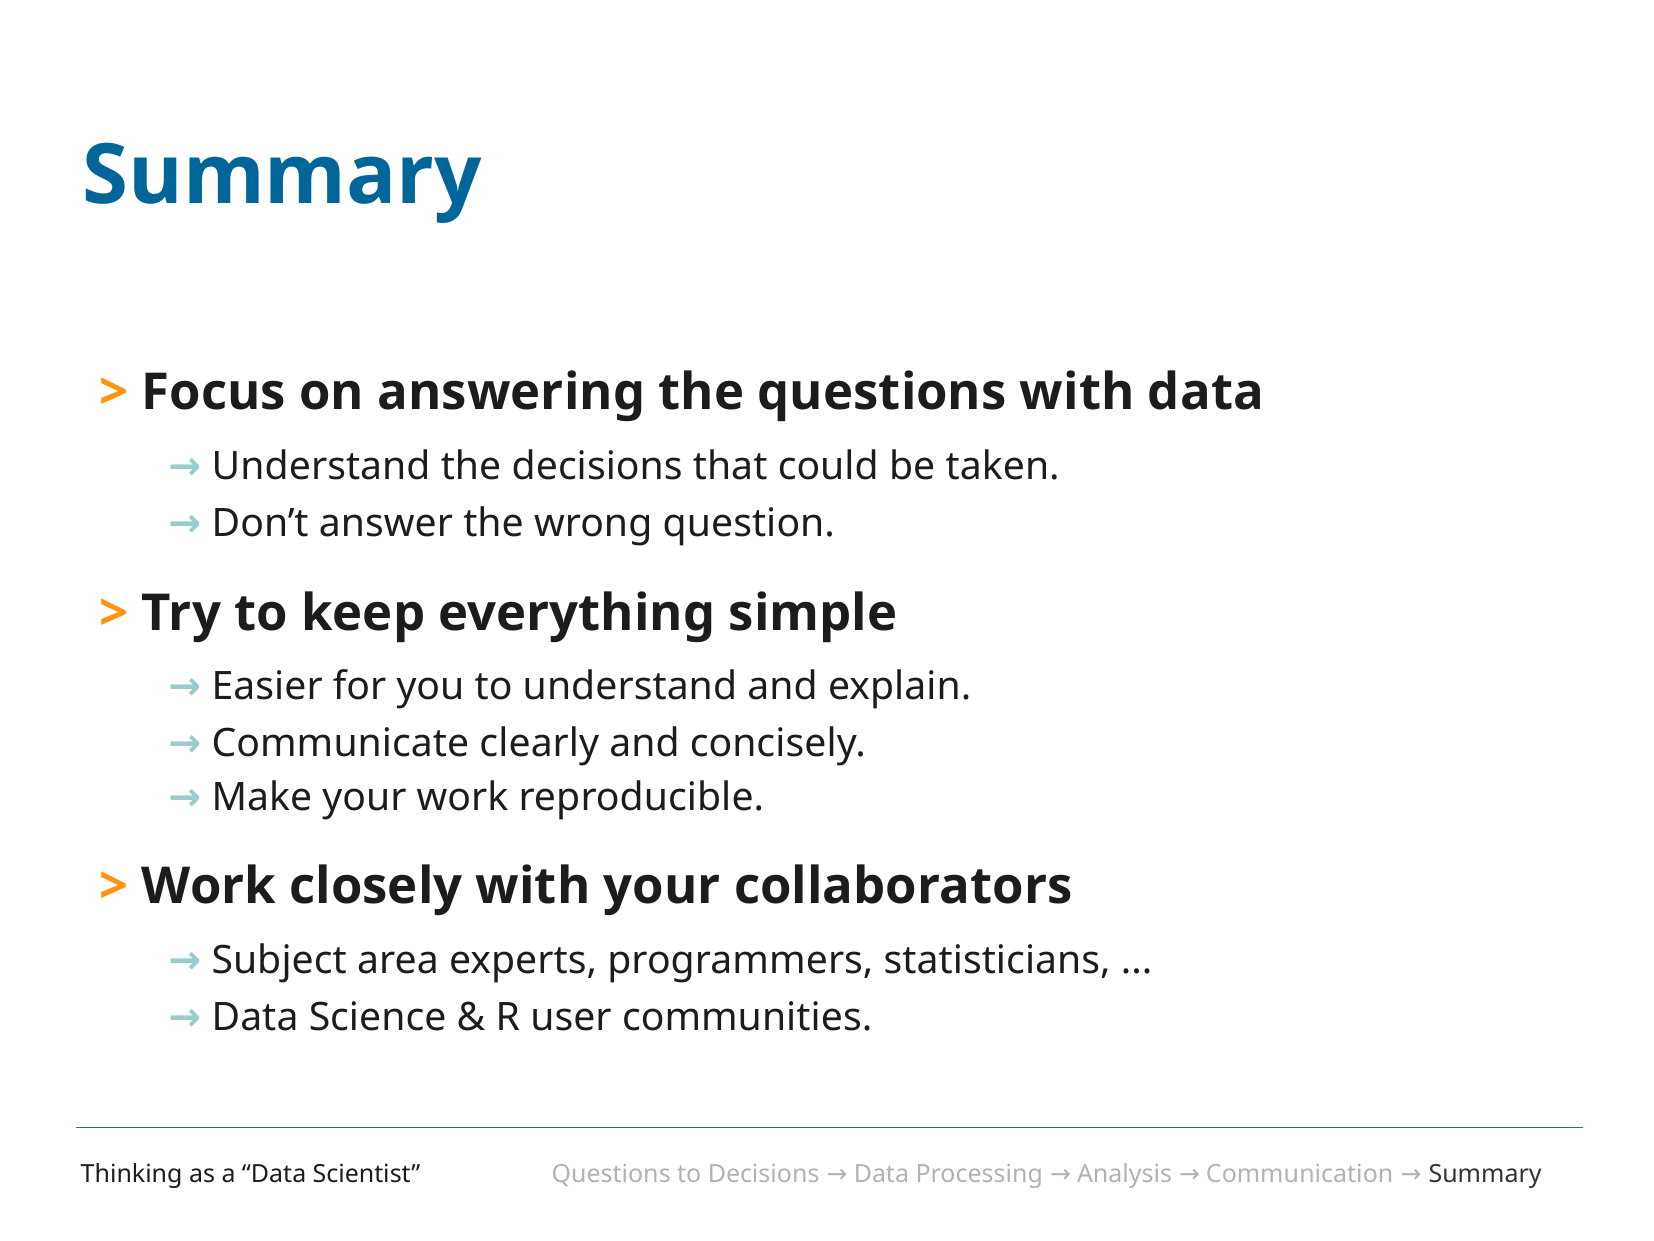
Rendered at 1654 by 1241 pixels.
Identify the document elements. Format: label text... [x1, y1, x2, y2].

list > Focus on answering the questions with data → Understand the decisions that could be taken. → Don’t answer the wrong question. > Try to keep everything simple → Easier for you to understand and explain. → Communicate clearly and concisely. → Make your work reproducible. > Work closely with your collaborators → Subject area experts, programmers, statisticians, ... → Data Science & R user communities. [82, 355, 1571, 1047]
title Summary [82, 72, 1571, 271]
text_box Questions to Decisions → Data Processing → Analysis → Communication → Summary [536, 1148, 1587, 1225]
text_box Thinking as a “Data Scientist” [65, 1148, 536, 1225]
